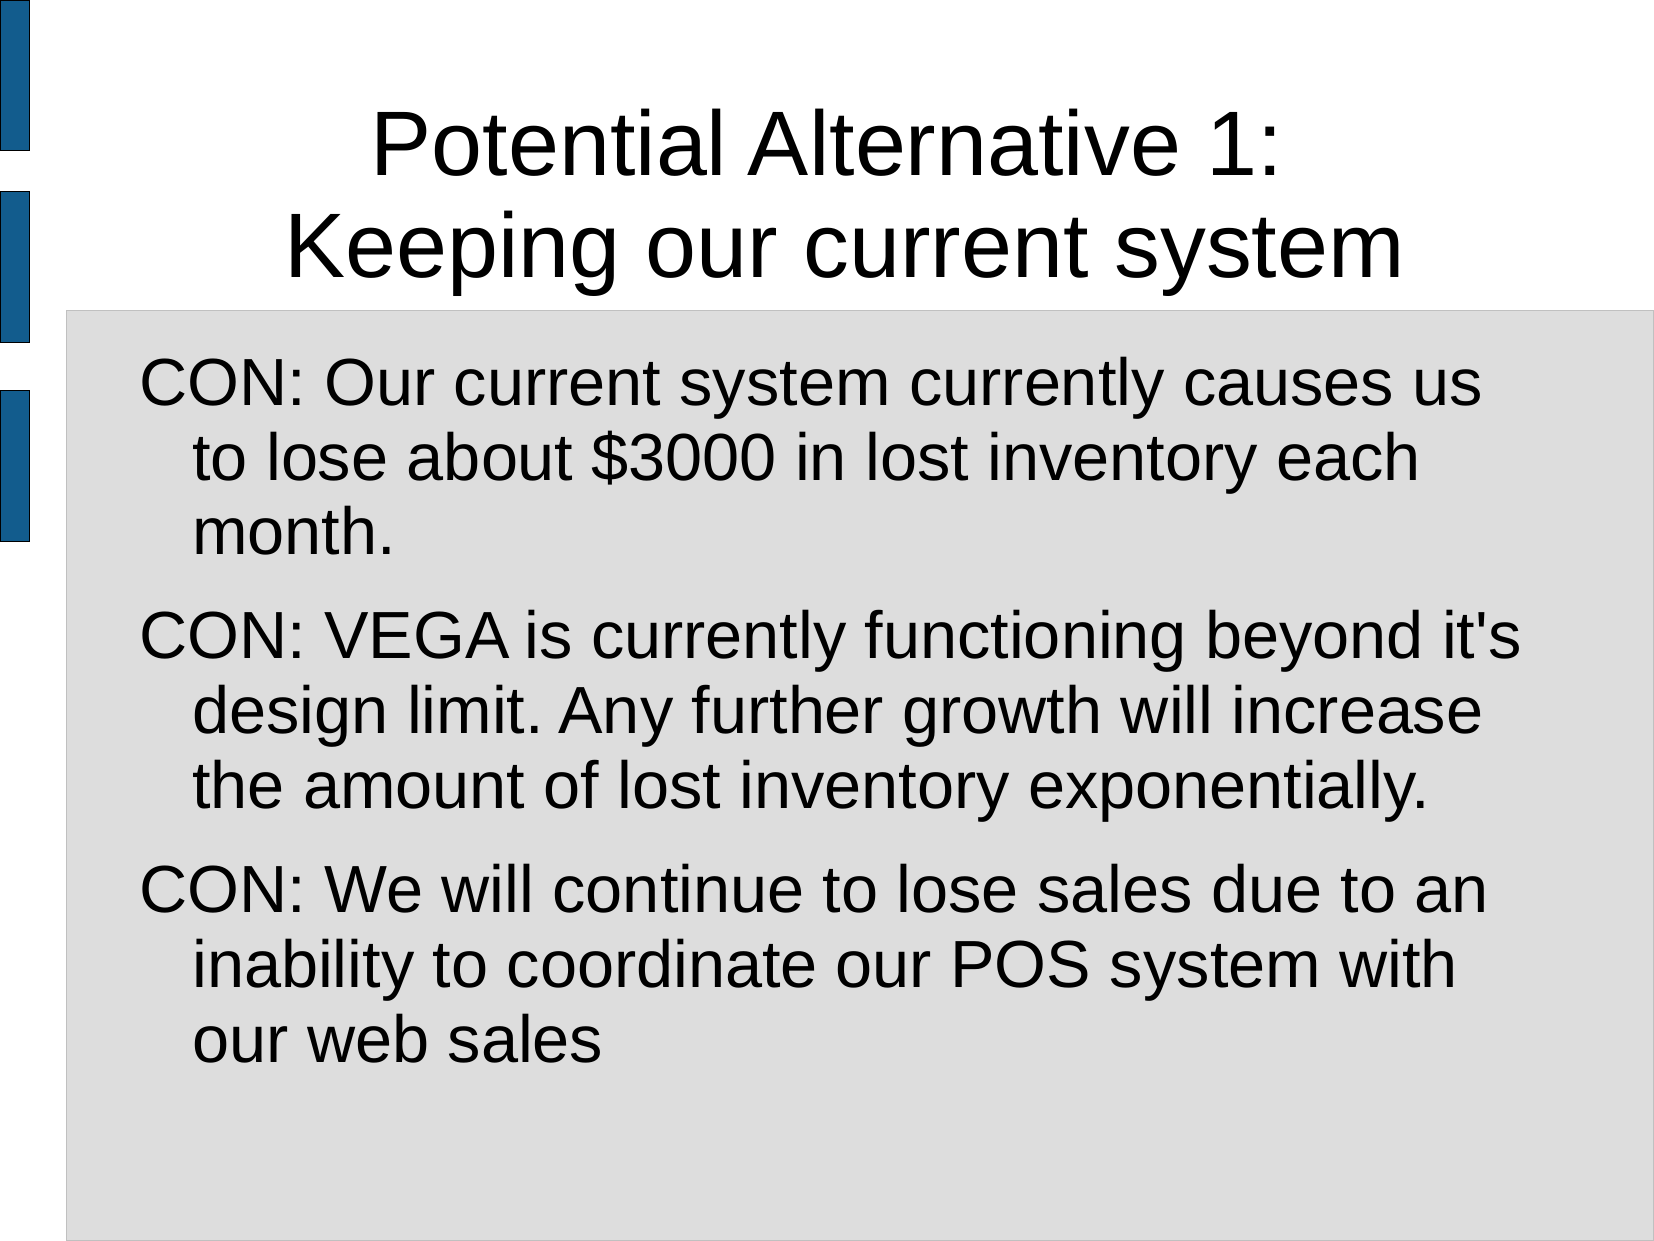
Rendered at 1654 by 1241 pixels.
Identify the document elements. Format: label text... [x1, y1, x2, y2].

list CON: Our current system currently causes us to lose about $3000 in lost inventory each month. CON: VEGA is currently functioning beyond it's design limit. Any further growth will increase the amount of lost inventory exponentially. CON: We will continue to lose sales due to an inability to coordinate our POS system with our web sales [121, 344, 1534, 1235]
title Potential Alternative 1: Keeping our current system [121, 80, 1534, 309]
